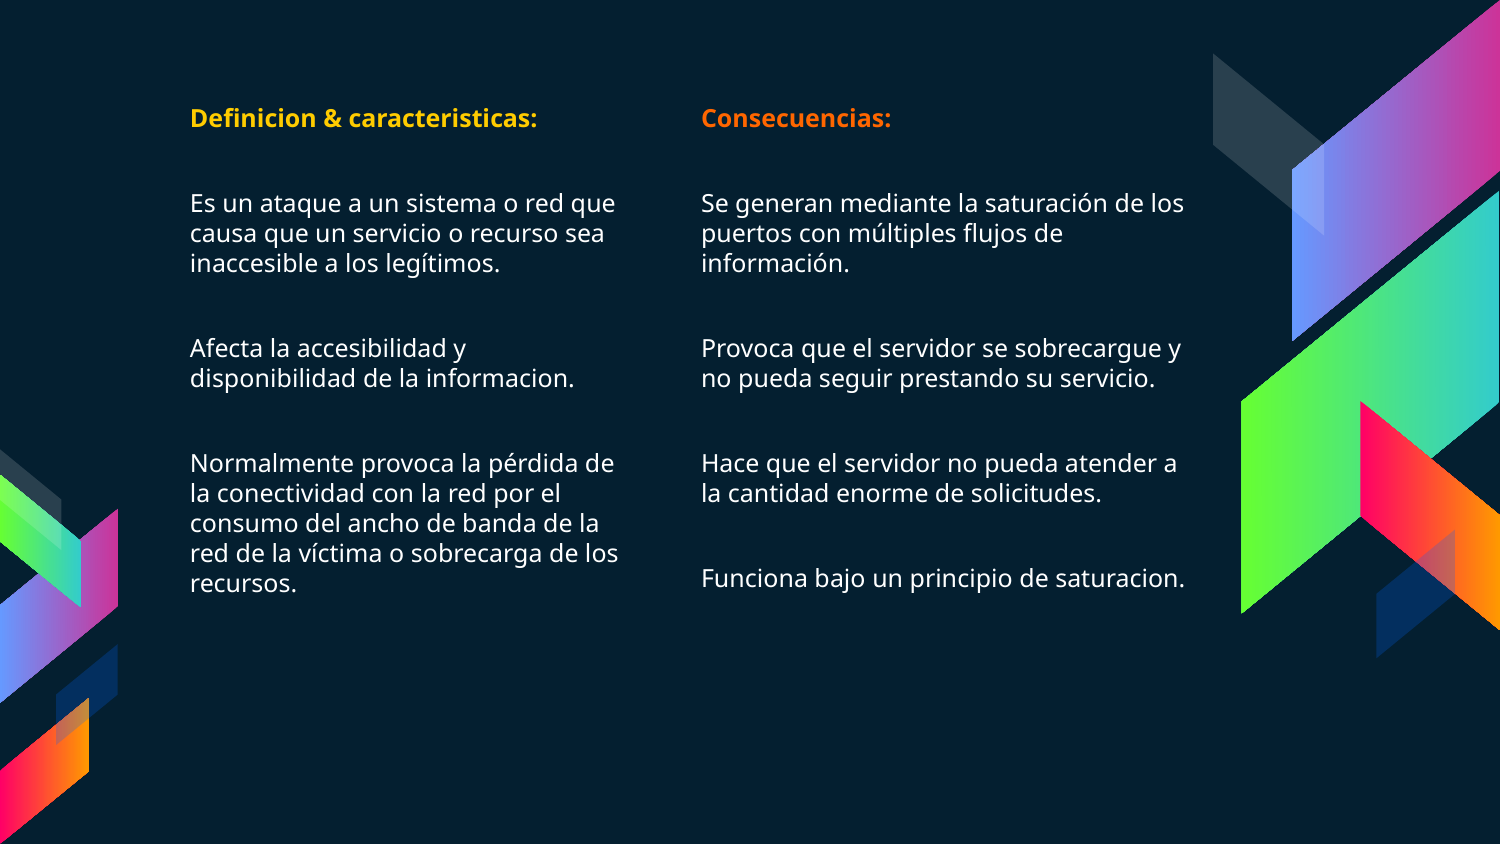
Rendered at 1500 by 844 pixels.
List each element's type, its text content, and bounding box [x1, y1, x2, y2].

list Definicion & caracteristicas: Es un ataque a un sistema o red que causa que un servicio o recurso sea inaccesible a los legítimos. Afecta la accesibilidad y disponibilidad de la informacion. Normalmente provoca la pérdida de la conectividad con la red por el consumo del ancho de banda de la red de la víctima o sobrecarga de los recursos. [175, 87, 655, 559]
list Consecuencias: Se generan mediante la saturación de los puertos con múltiples flujos de información. Provoca que el servidor se sobrecargue y no pueda seguir prestando su servicio. Hace que el servidor no pueda atender a la cantidad enorme de solicitudes. Funciona bajo un principio de saturacion. [686, 87, 1221, 559]
